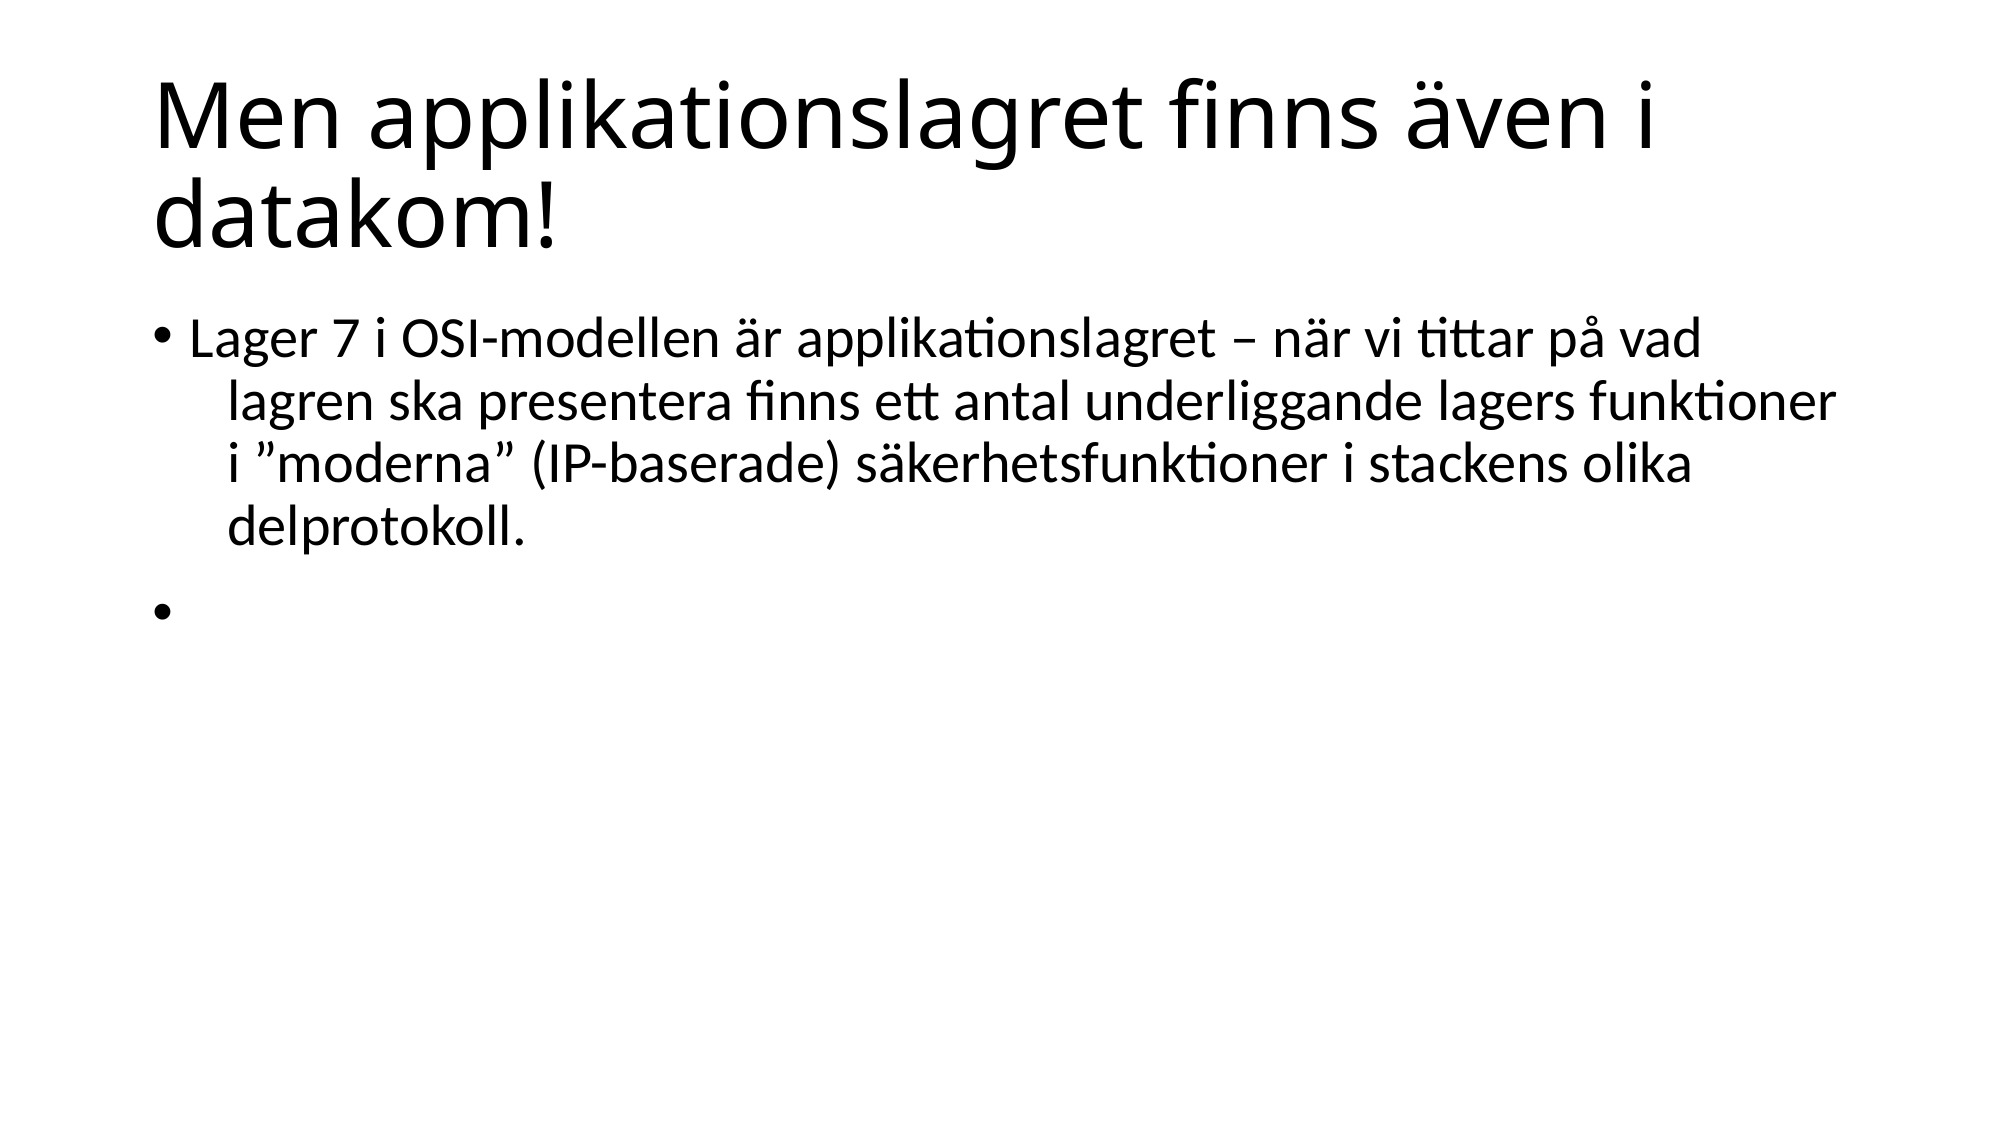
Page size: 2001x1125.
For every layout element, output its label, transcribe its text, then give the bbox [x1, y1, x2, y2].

list Lager 7 i OSI-modellen är applikationslagret – när vi tittar på vad lagren ska presentera finns ett antal underliggande lagers funktioner i ”moderna” (IP-baserade) säkerhetsfunktioner i stackens olika delprotokoll. [137, 299, 1863, 1014]
title Men applikationslagret finns även i datakom! [137, 59, 1863, 278]
